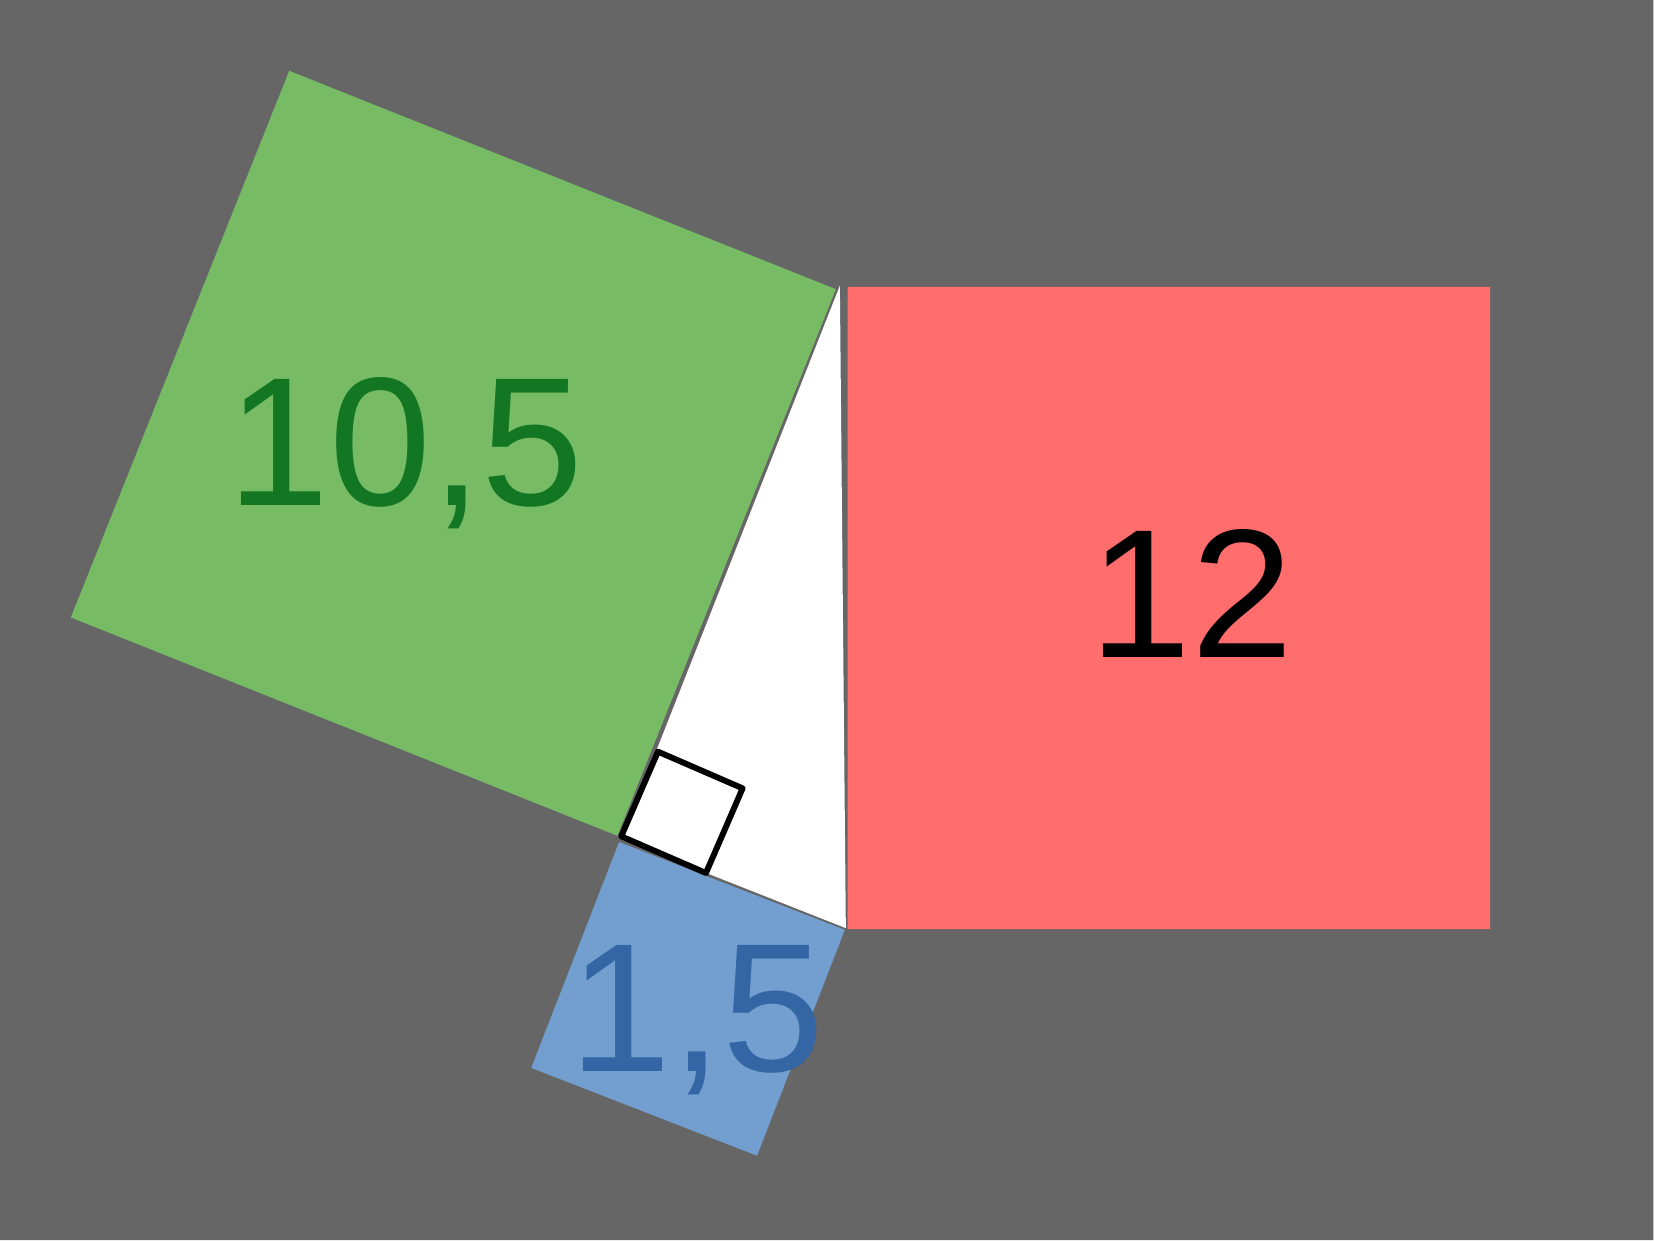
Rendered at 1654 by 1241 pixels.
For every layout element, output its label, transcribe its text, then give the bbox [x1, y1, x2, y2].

text_box [0, 0, 1654, 1241]
text_box 12 [1074, 484, 1338, 790]
text_box 10,5 [212, 332, 603, 757]
text_box 1,5 [555, 897, 884, 1241]
